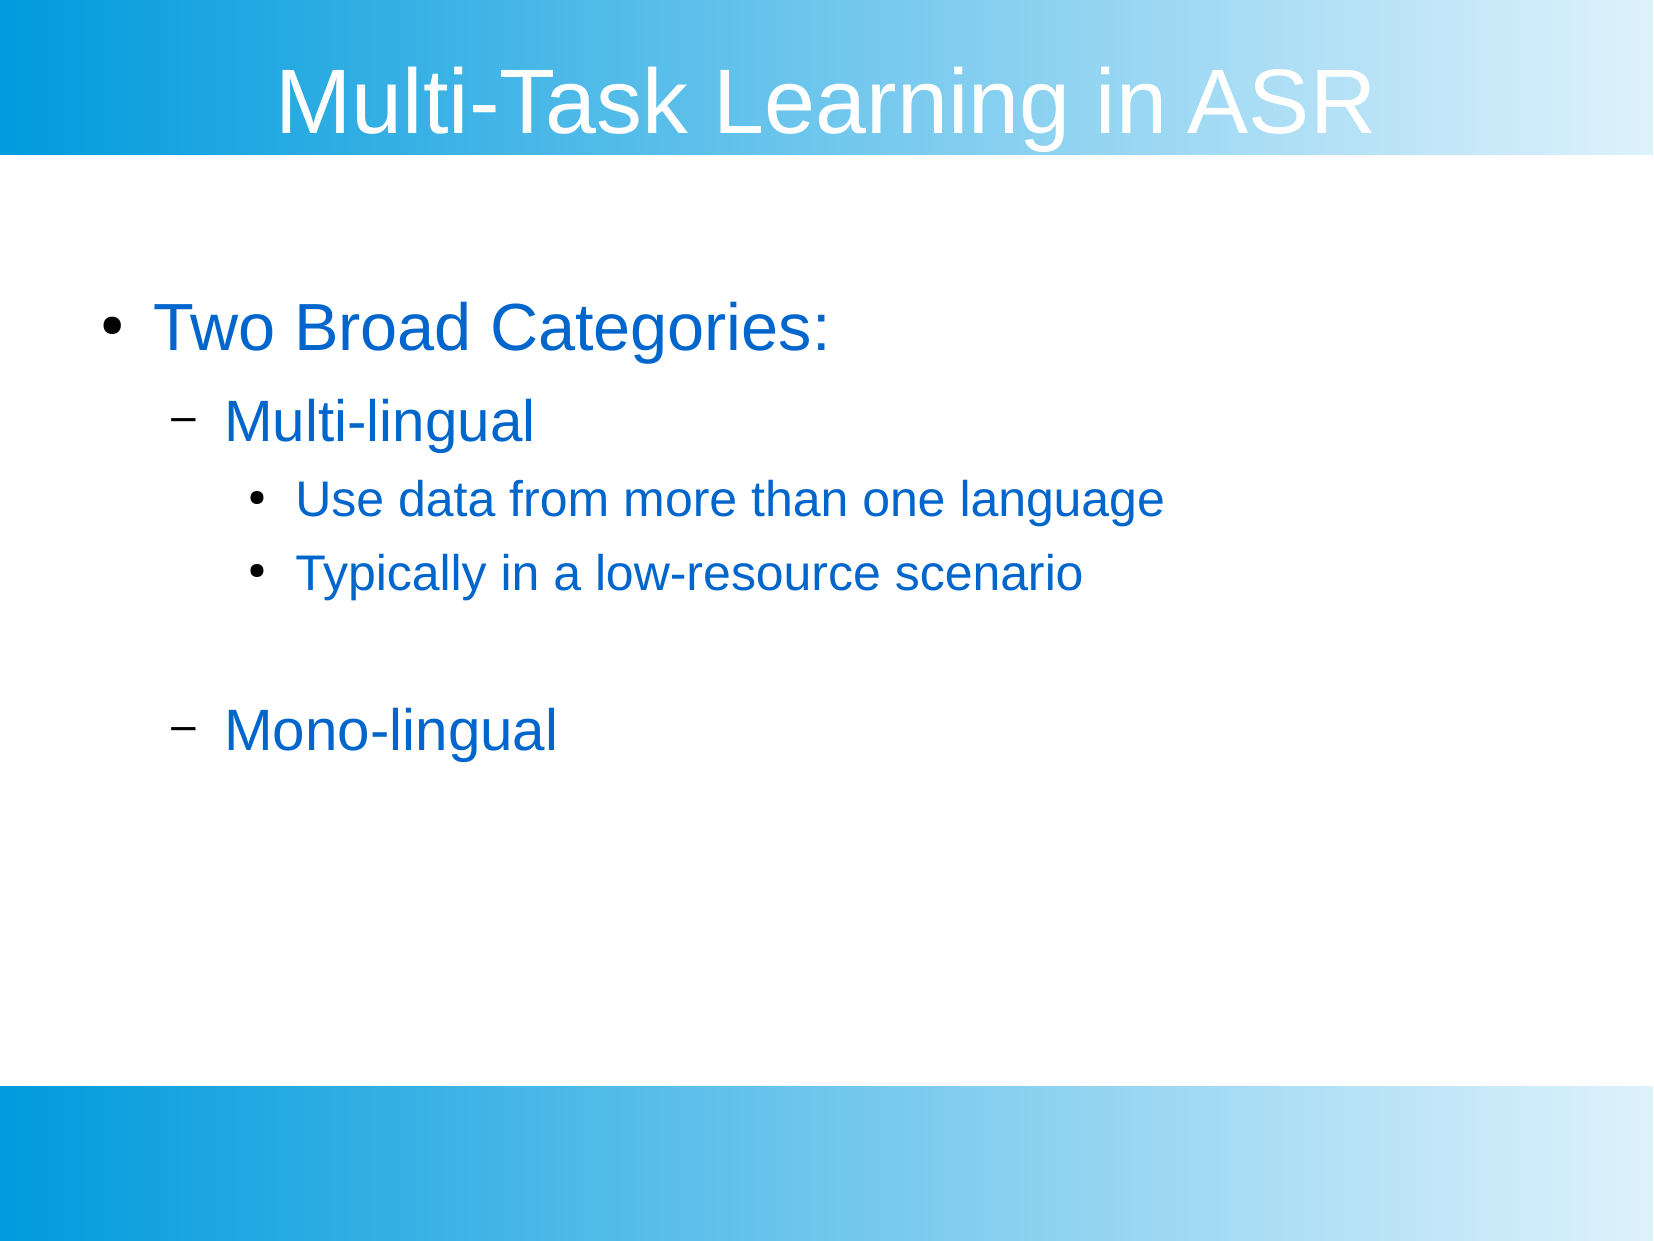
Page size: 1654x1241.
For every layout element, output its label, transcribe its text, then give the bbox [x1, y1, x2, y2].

list Two Broad Categories: Multi-lingual Use data from more than one language Typically in a low-resource scenario Mono-lingual [82, 290, 1571, 1010]
title Multi-Task Learning in ASR [82, 49, 1571, 155]
